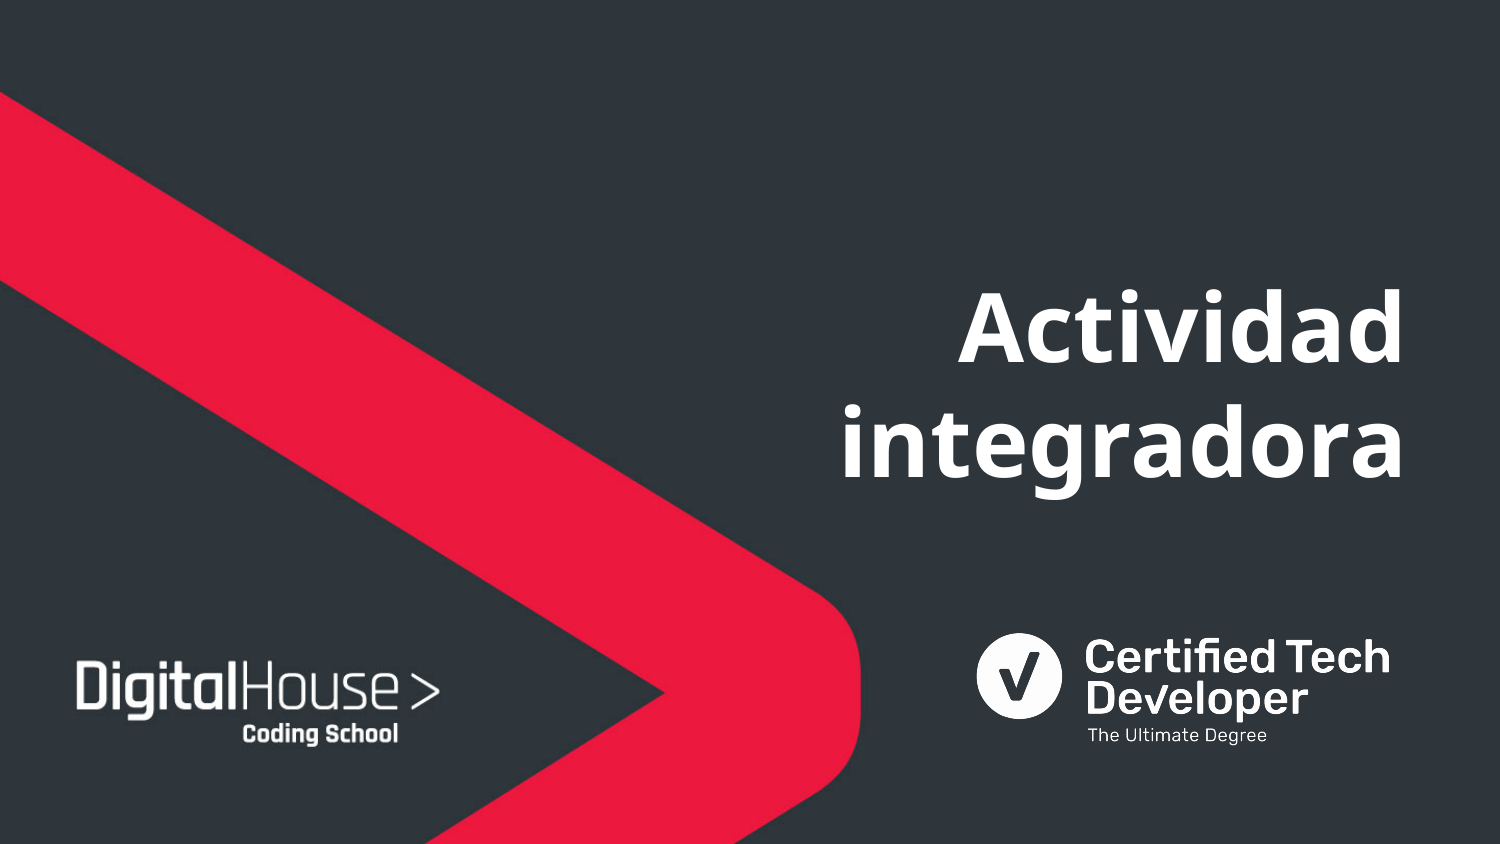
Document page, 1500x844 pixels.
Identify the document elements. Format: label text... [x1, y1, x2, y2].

text_box Actividad integradora [268, 251, 1423, 512]
picture [0, 0, 1500, 844]
